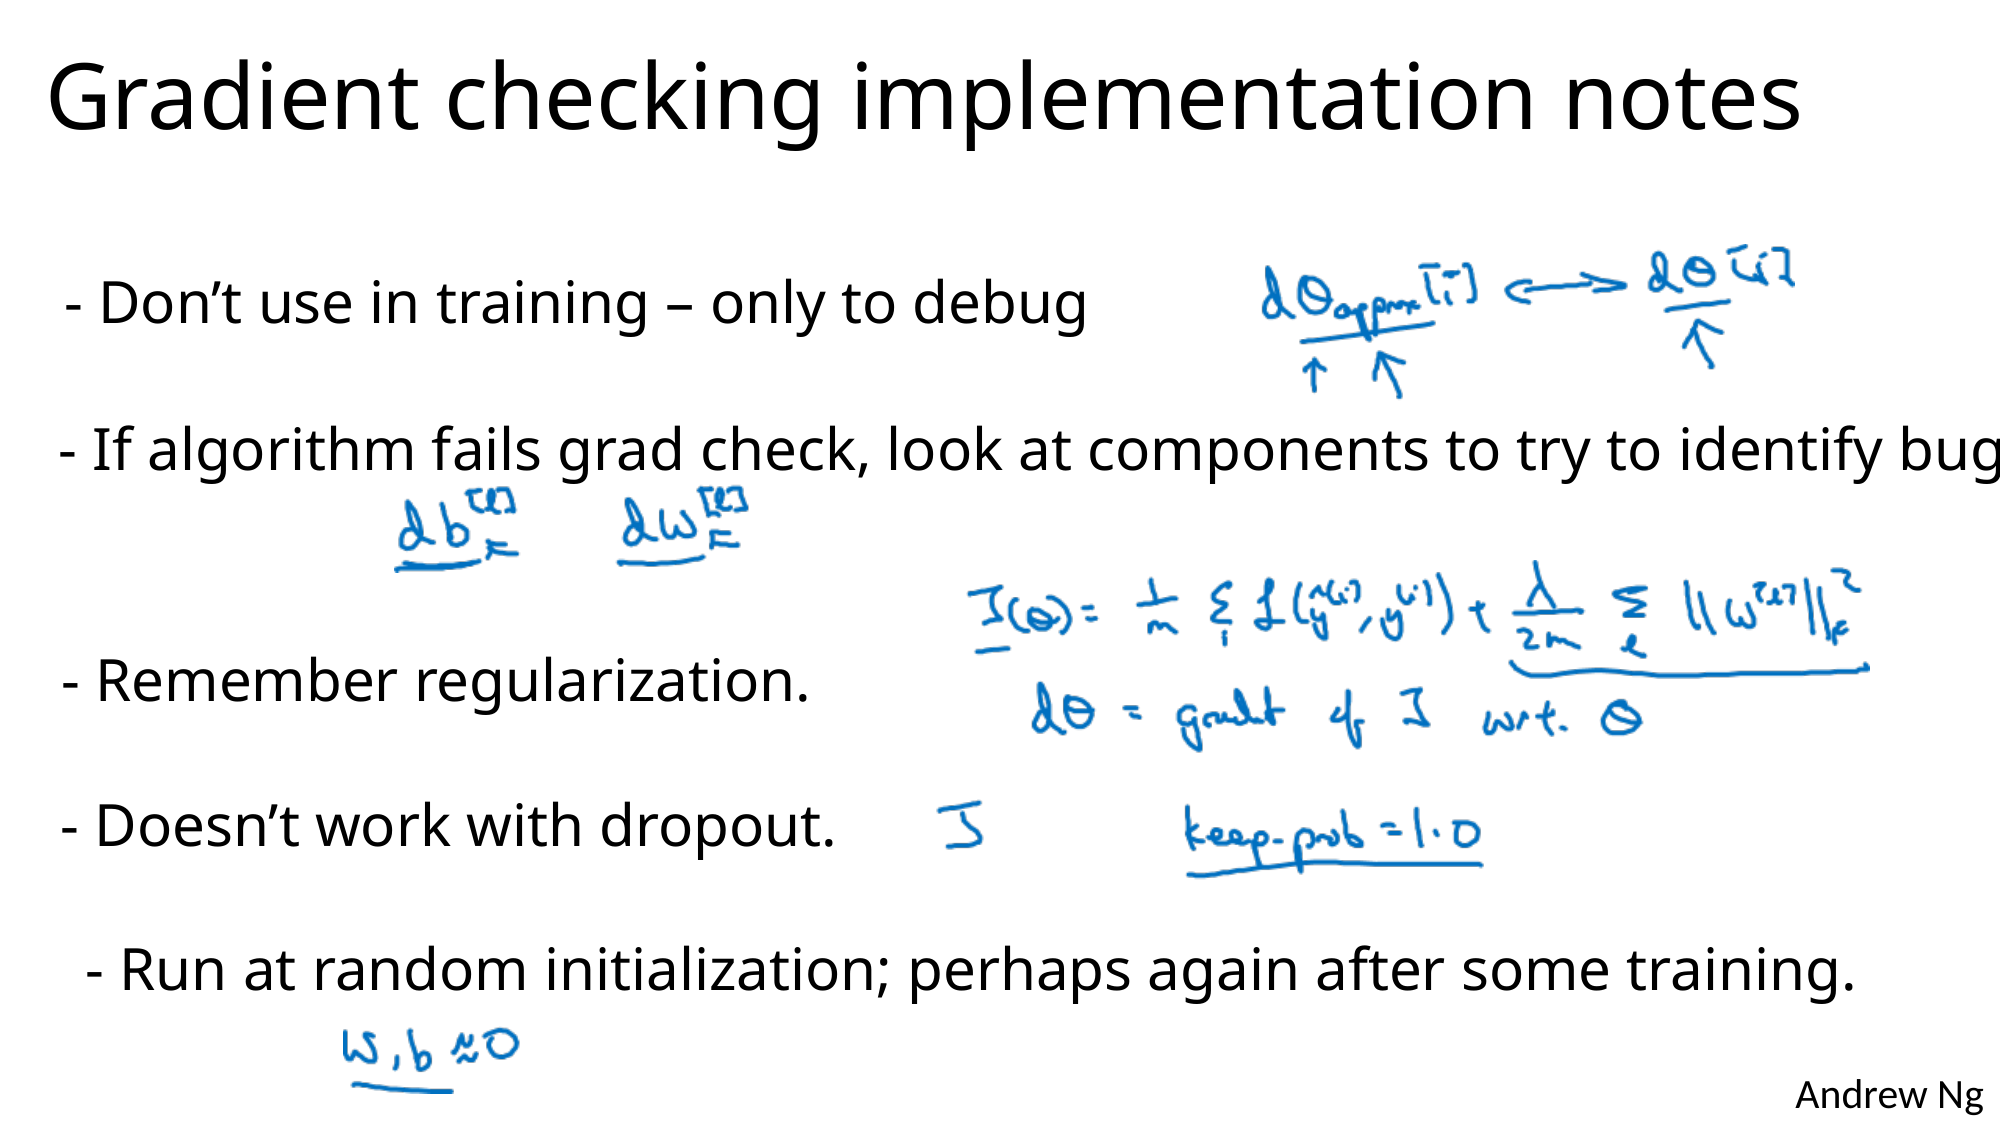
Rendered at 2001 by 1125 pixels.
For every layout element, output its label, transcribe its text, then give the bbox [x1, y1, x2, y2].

text_box - If algorithm fails grad check, look at components to try to identify bug. [43, 405, 394, 490]
text_box - If algorithm fails grad check, look at components to try to identify bug. [1795, 405, 2000, 490]
text_box - Don’t use in training – only to debug [49, 258, 394, 343]
picture [343, 244, 1870, 1094]
text_box - Run at random initialization; perhaps again after some training. [71, 925, 343, 1010]
text_box - Doesn’t work with dropout. [46, 780, 343, 866]
text_box - Remember regularization. [46, 635, 343, 721]
title Gradient checking implementation notes [30, 29, 1933, 248]
